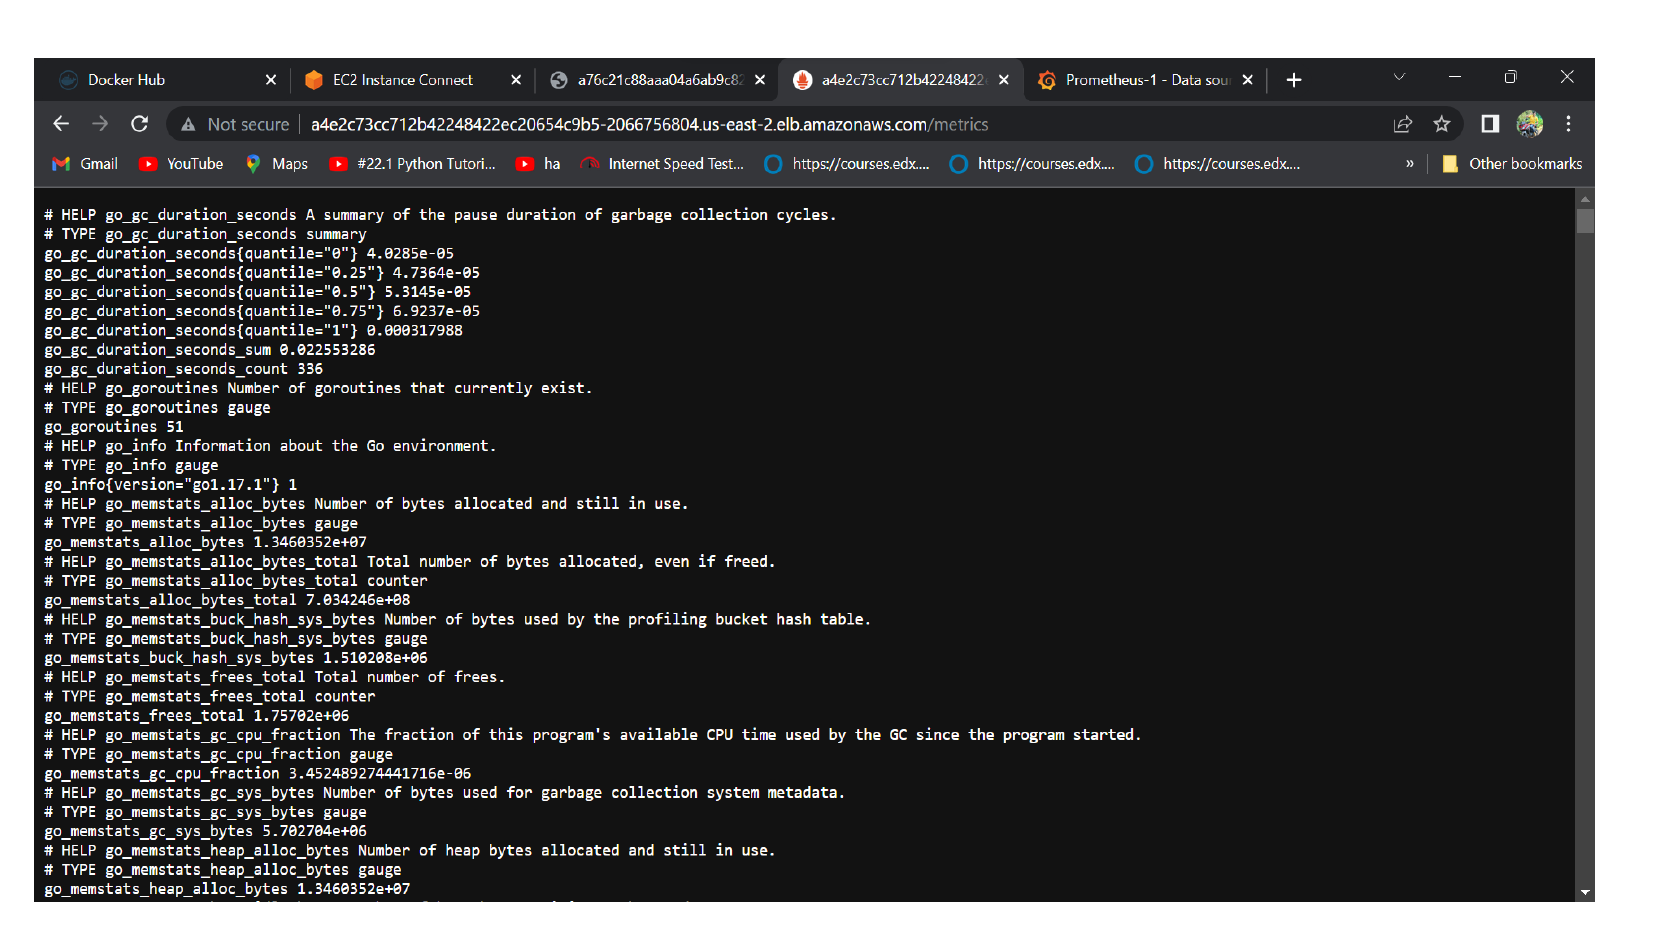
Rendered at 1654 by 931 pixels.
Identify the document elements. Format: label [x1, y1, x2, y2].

picture [34, 59, 1595, 902]
